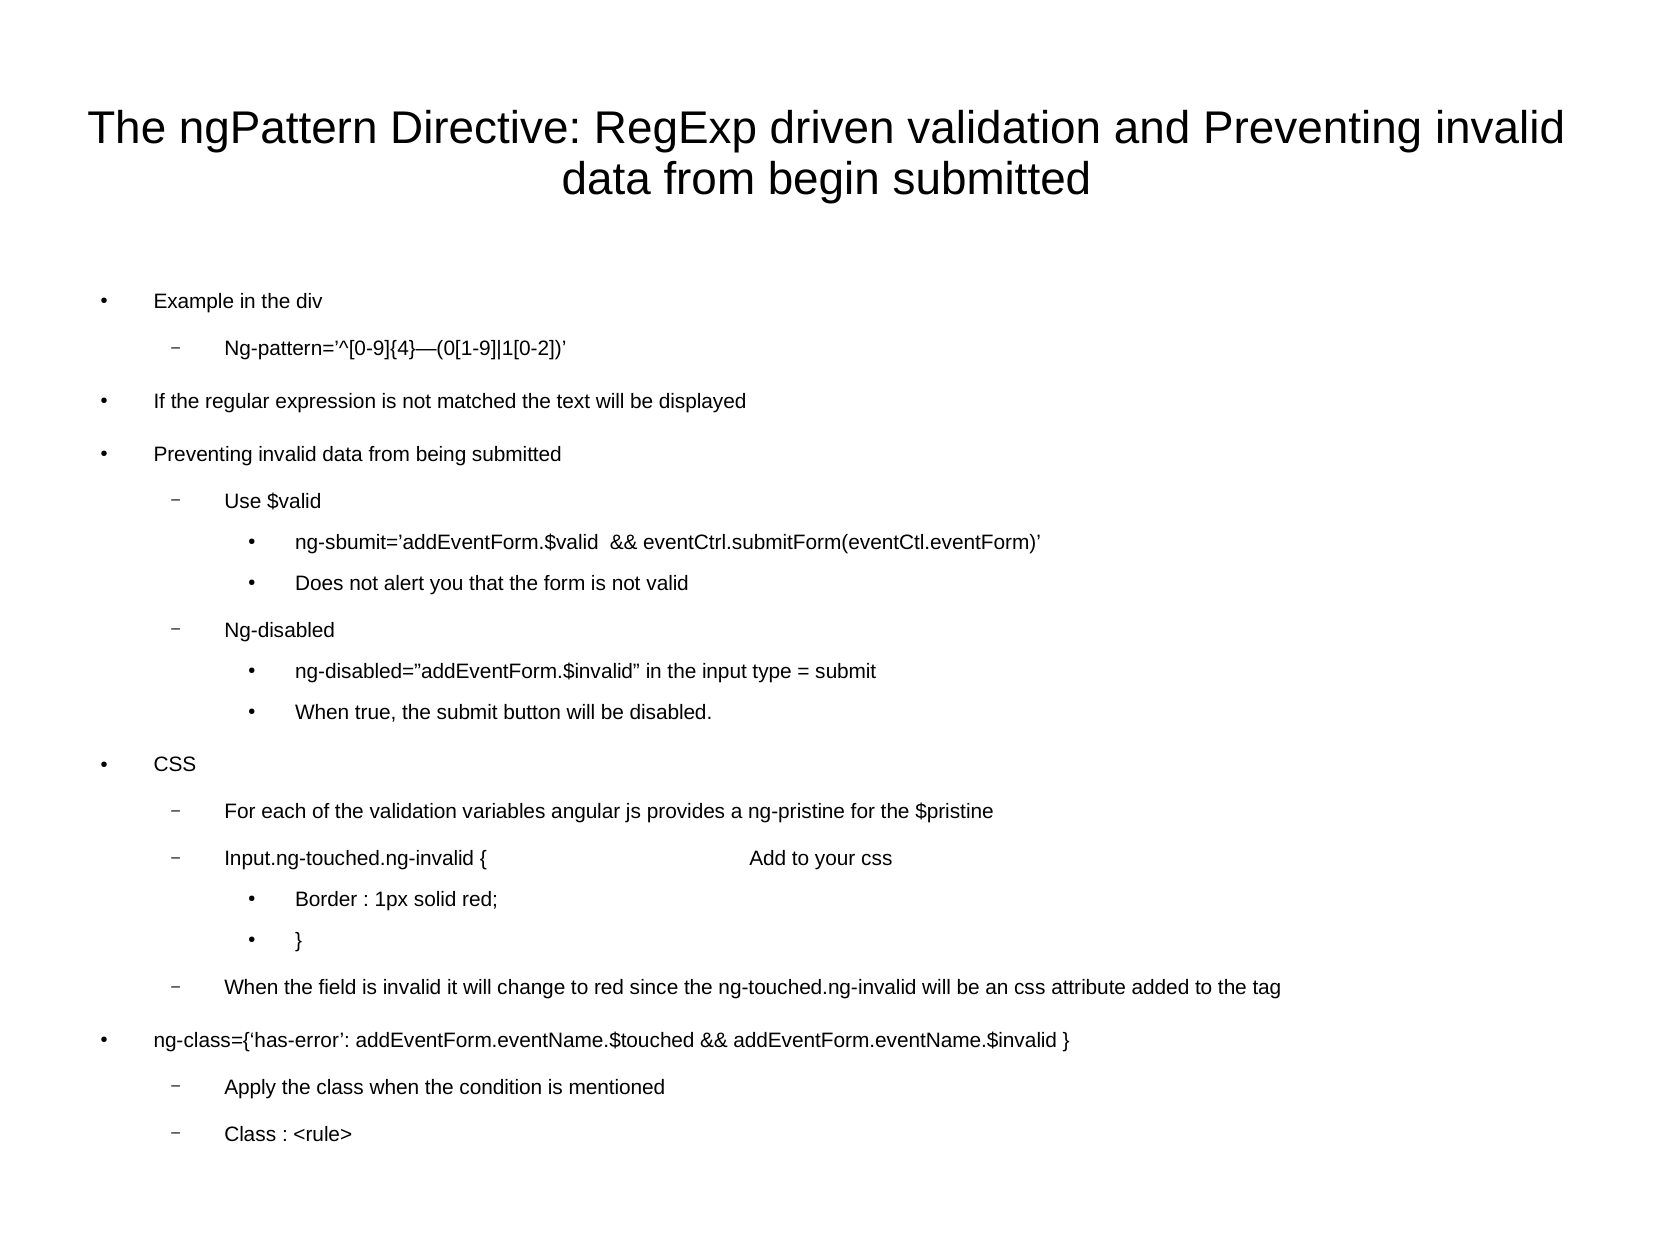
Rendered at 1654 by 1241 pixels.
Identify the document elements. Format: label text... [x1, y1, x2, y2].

title The ngPattern Directive: RegExp driven validation and Preventing invalid data from begin submitted [82, 49, 1571, 257]
list Example in the div Ng-pattern=’^[0-9]{4}—(0[1-9]|1[0-2])’ If the regular expression is not matched the text will be displayed Preventing invalid data from being submitted Use $valid ng-sbumit=’addEventForm.$valid && eventCtrl.submitForm(eventCtl.eventForm)’ Does not alert you that the form is not valid Ng-disabled ng-disabled=”addEventForm.$invalid” in the input type = submit When true, the submit button will be disabled. CSS For each of the validation variables angular js provides a ng-pristine for the $pristine Input.ng-touched.ng-invalid { Add to your css Border : 1px solid red; } When the field is invalid it will change to red since the ng-touched.ng-invalid will be an css attribute added to the tag ng-class={‘has-error’: addEventForm.eventName.$touched && addEventForm.eventName.$invalid } Apply the class when the condition is mentioned Class : <rule> [82, 290, 1571, 1216]
